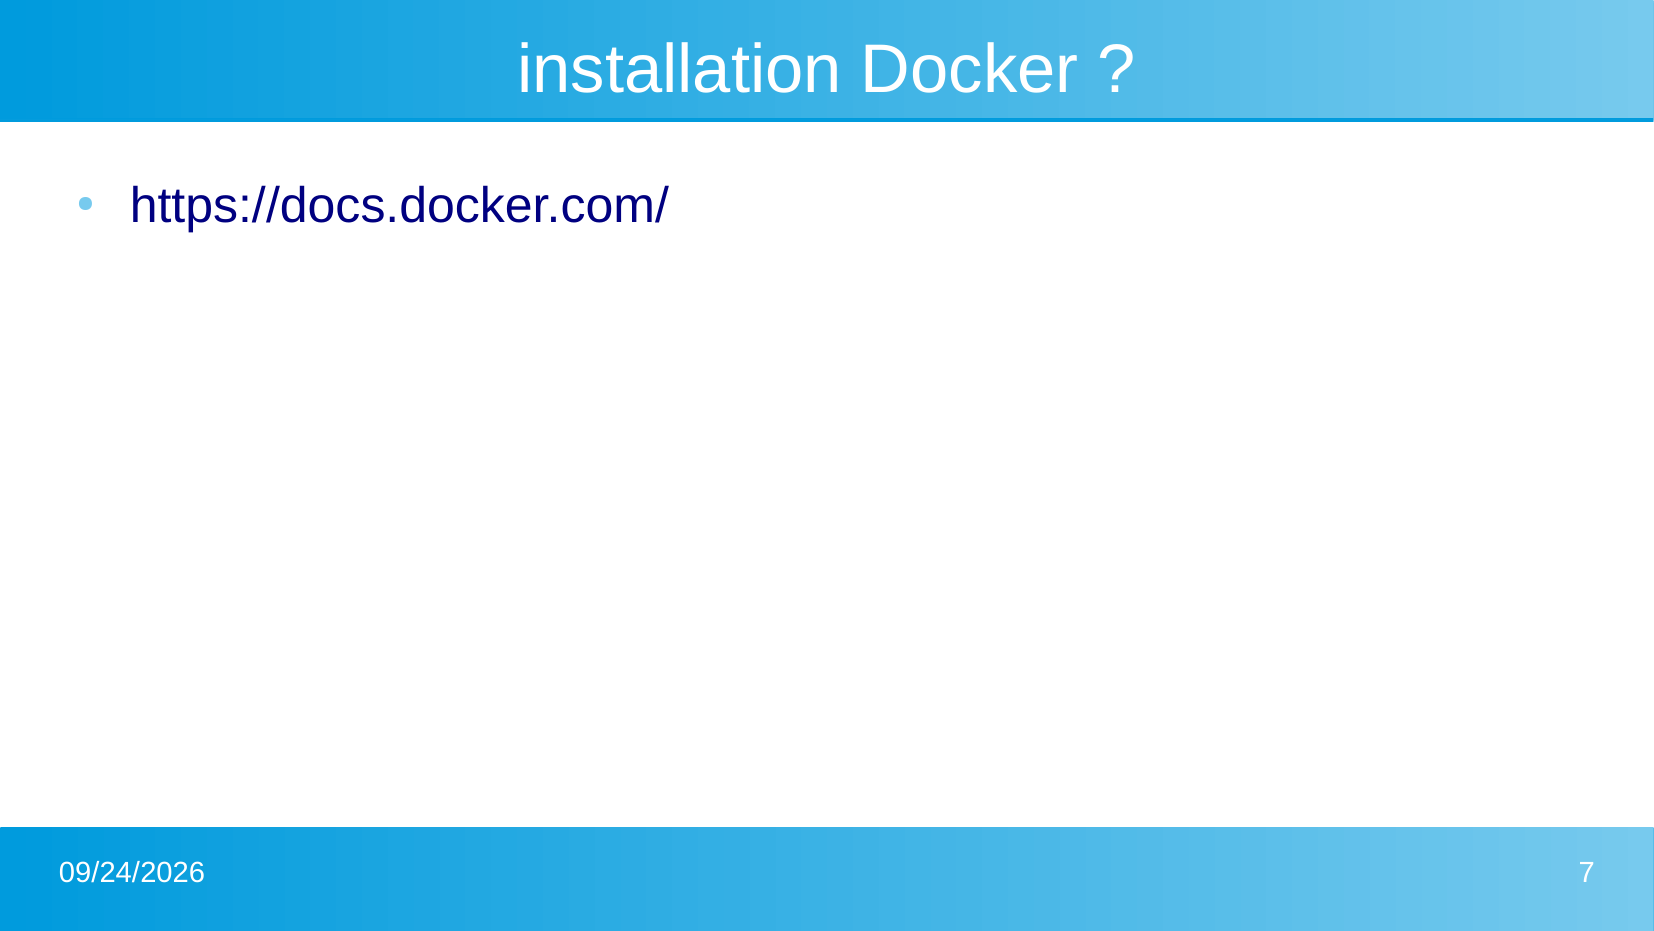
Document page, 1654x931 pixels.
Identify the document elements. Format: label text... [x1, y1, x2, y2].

title installation Docker ? [58, 0, 1595, 138]
list https://docs.docker.com/ [58, 177, 1595, 768]
